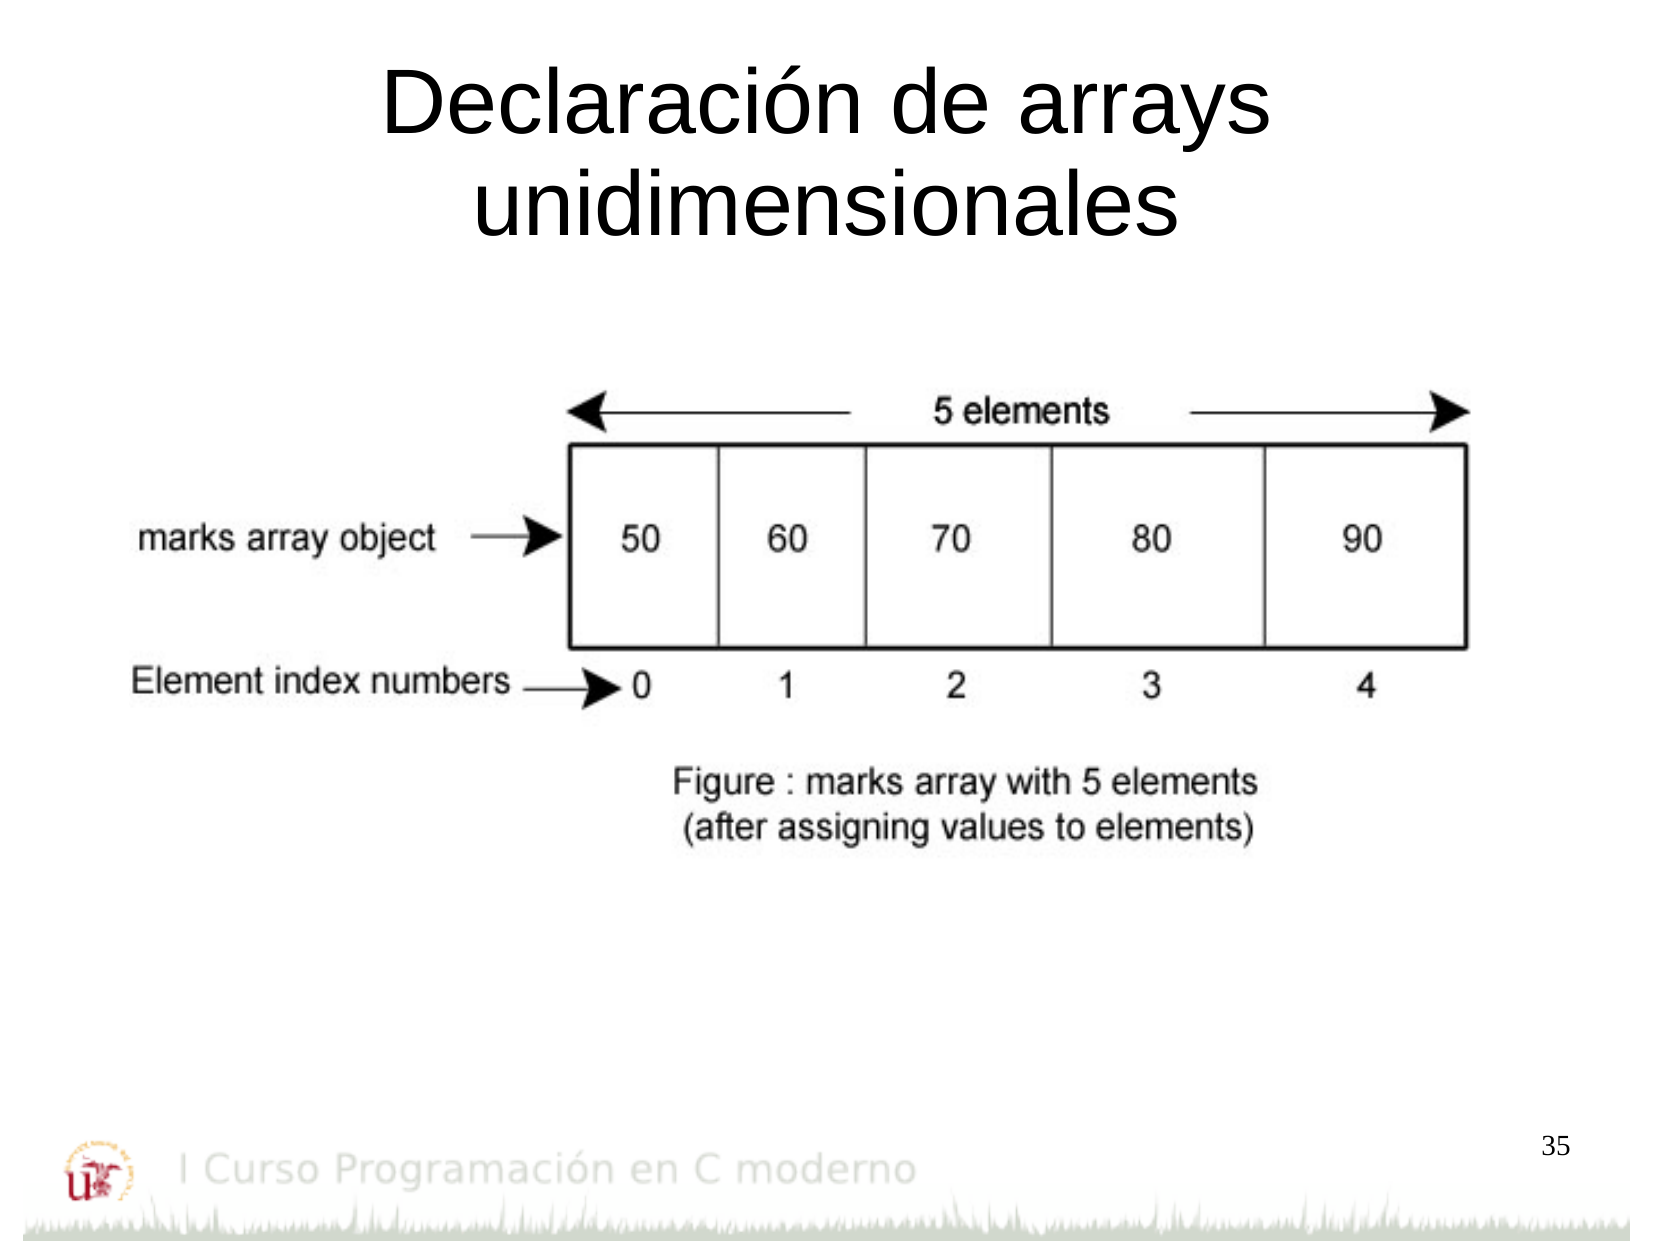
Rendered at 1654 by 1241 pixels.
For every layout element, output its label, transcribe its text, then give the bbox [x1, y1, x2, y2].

title Declaración de arrays unidimensionales [82, 49, 1571, 257]
picture [23, 1136, 1630, 1241]
picture [129, 295, 1489, 945]
